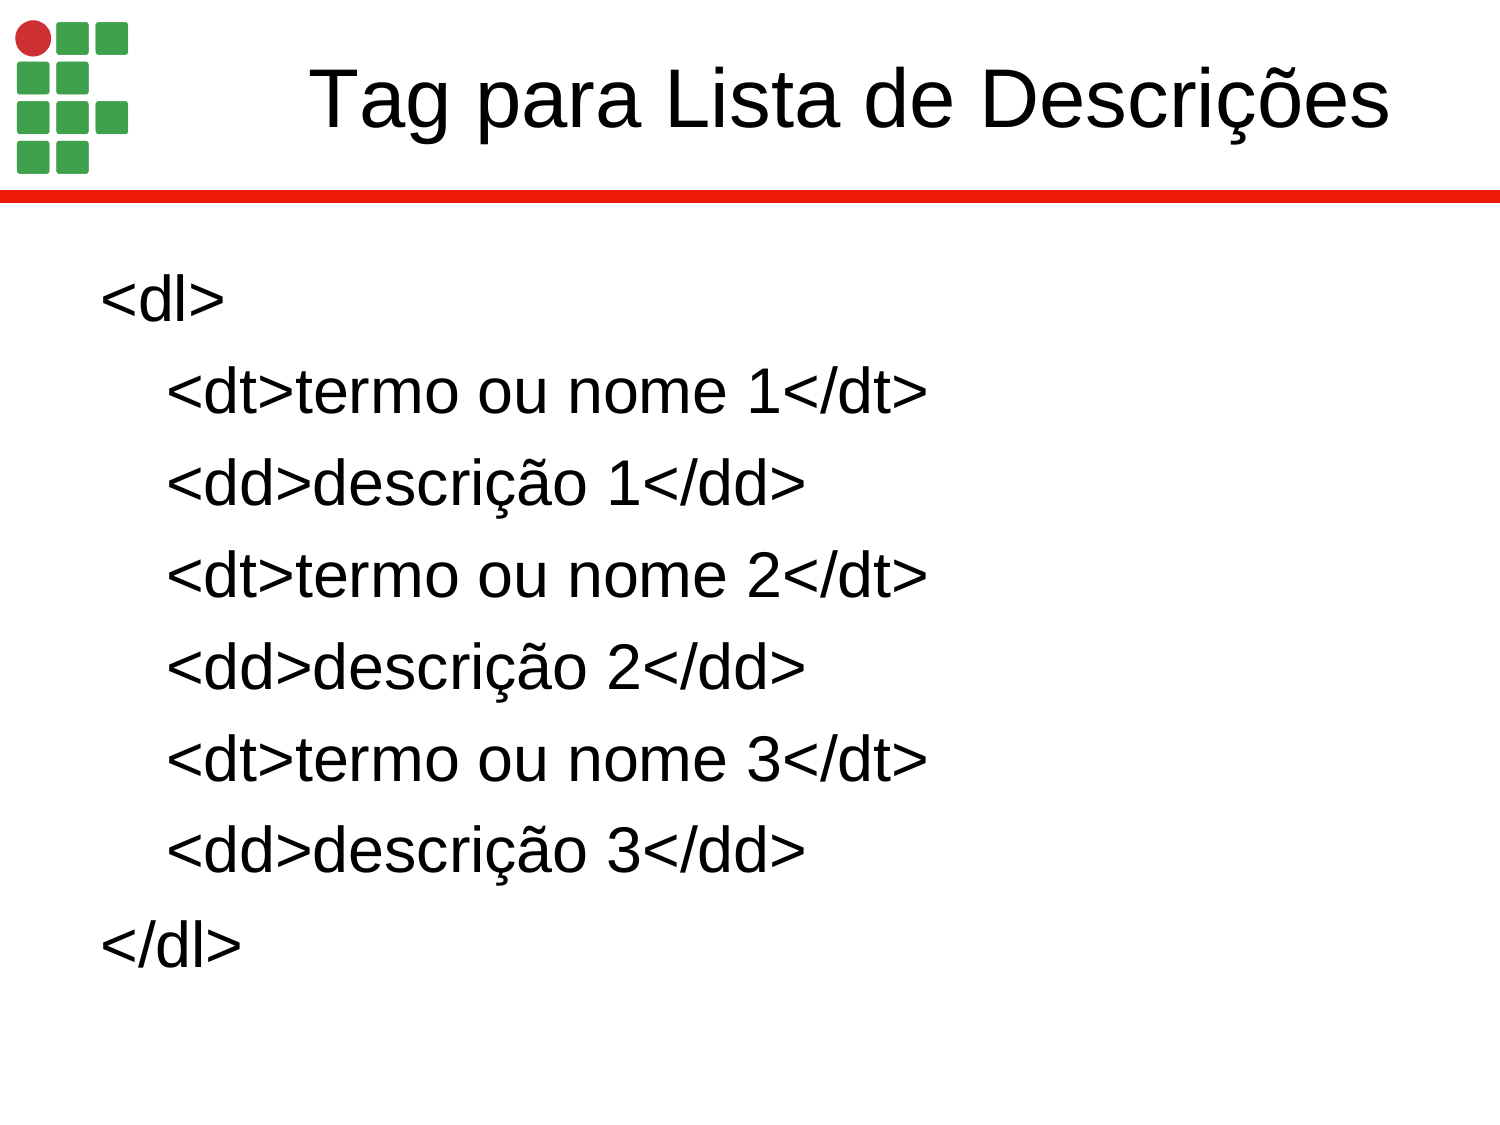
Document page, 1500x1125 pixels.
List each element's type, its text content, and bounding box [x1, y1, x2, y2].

title Tag para Lista de Descrições [230, 0, 1471, 202]
picture [14, 16, 130, 178]
list <dl> <dt>termo ou nome 1</dt> <dd>descrição 1</dd> <dt>termo ou nome 2</dt> <dd>descrição 2</dd> <dt>termo ou nome 3</dt> <dd>descrição 3</dd> </dl> [29, 207, 1471, 1087]
